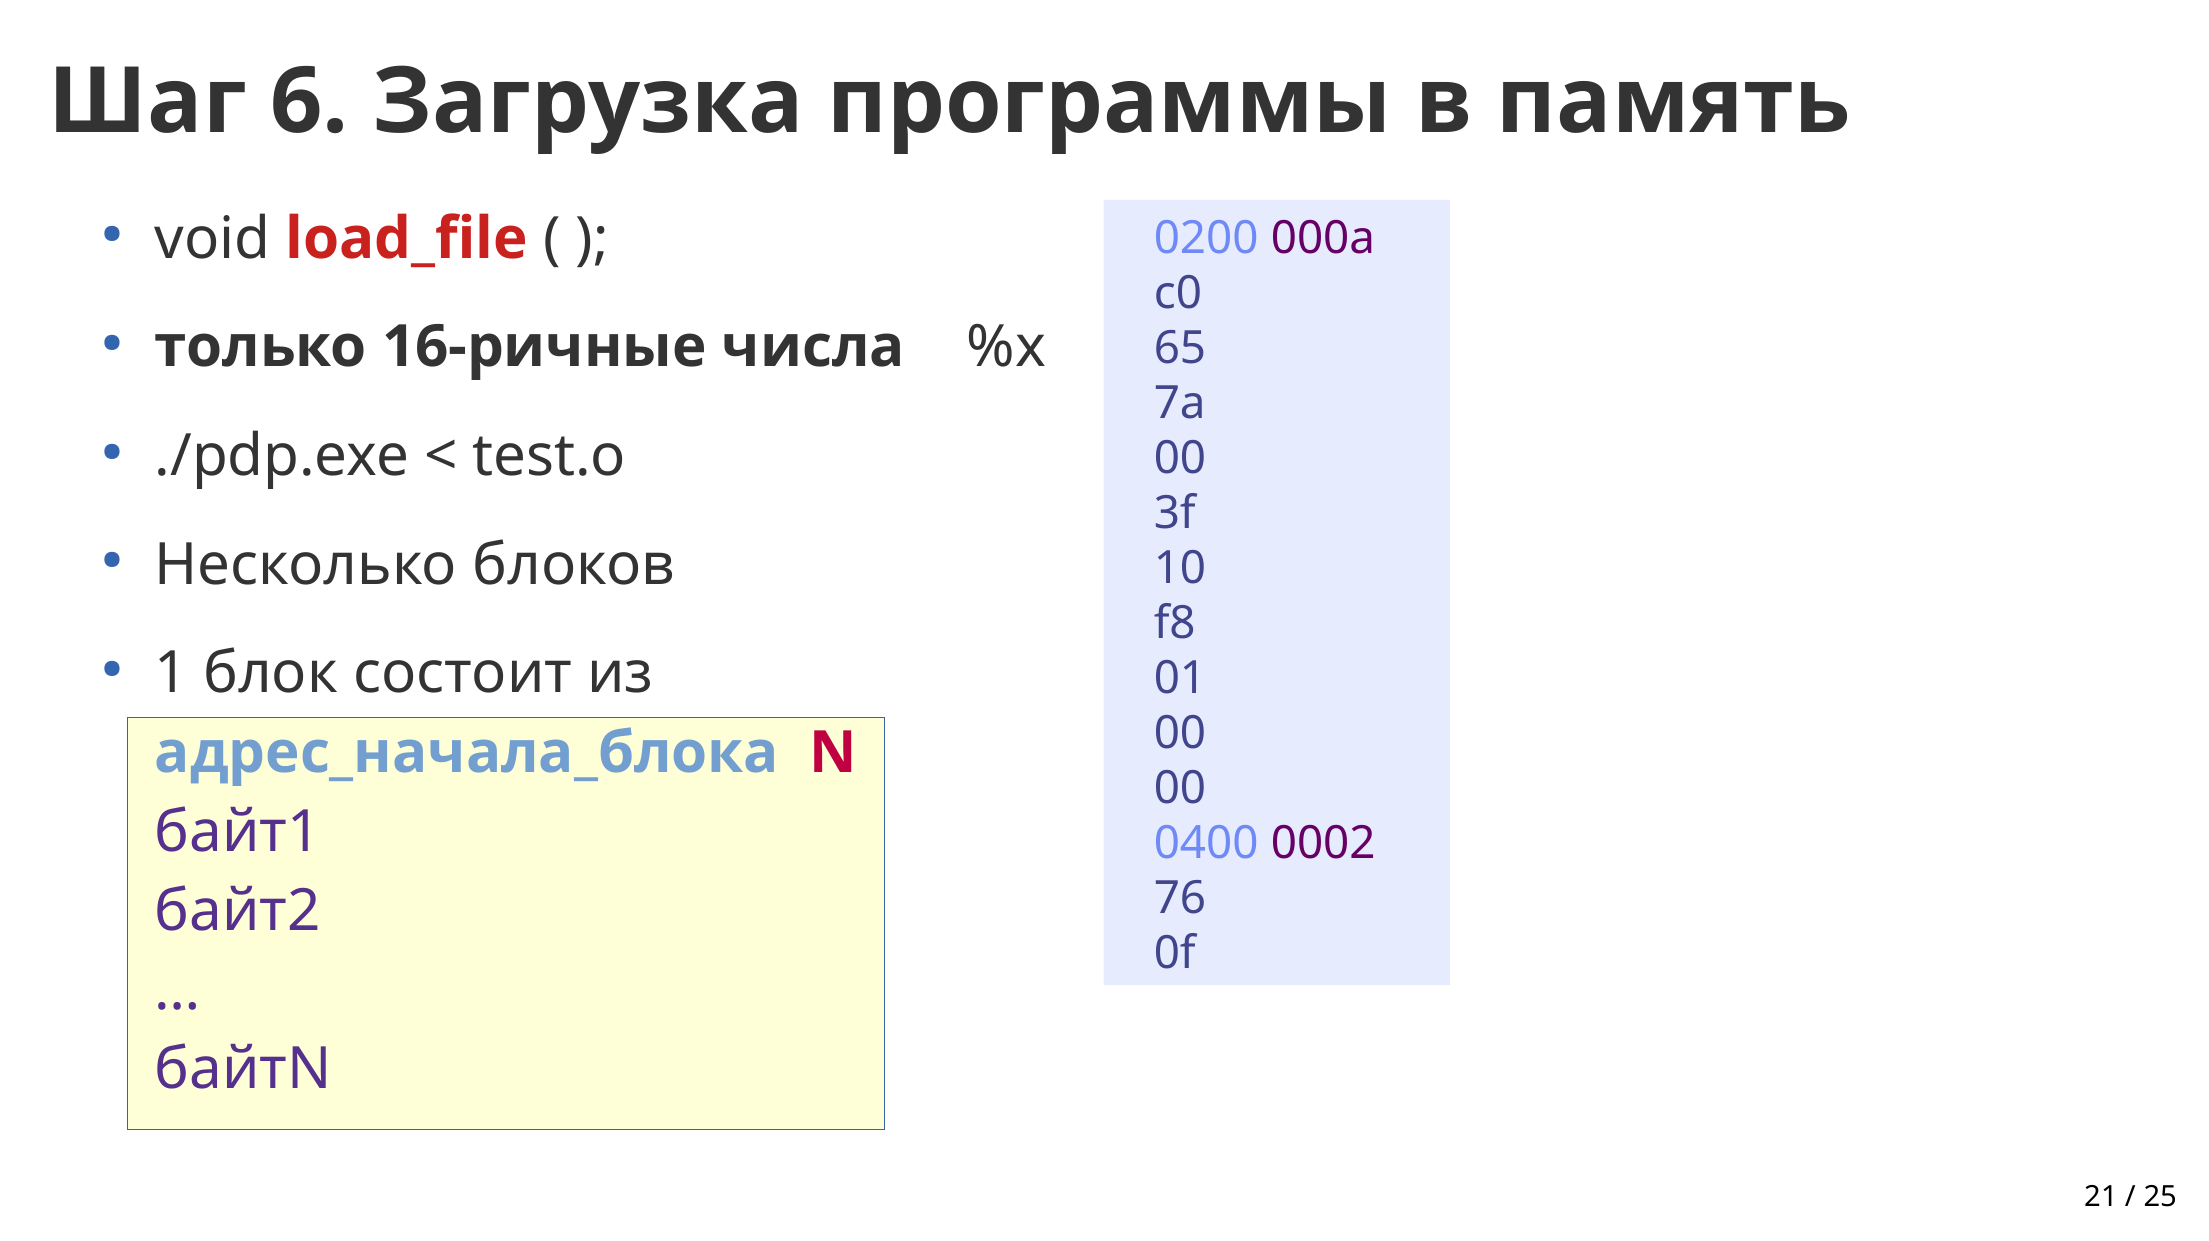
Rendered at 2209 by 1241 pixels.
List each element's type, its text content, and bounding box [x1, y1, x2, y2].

title Шаг 6. Загрузка программы в память [48, 34, 2174, 160]
list void load_file ( ); только 16-ричные числа %x ./pdp.exe < test.o Несколько блоков 1 блок состоит из адрес_начала_блока N байт1 байт2 … байтN [83, 195, 1718, 1177]
text_box 0200 000a c0 65 7a 00 3f 10 f8 01 00 00 0400 0002 76 0f [1103, 199, 1450, 986]
